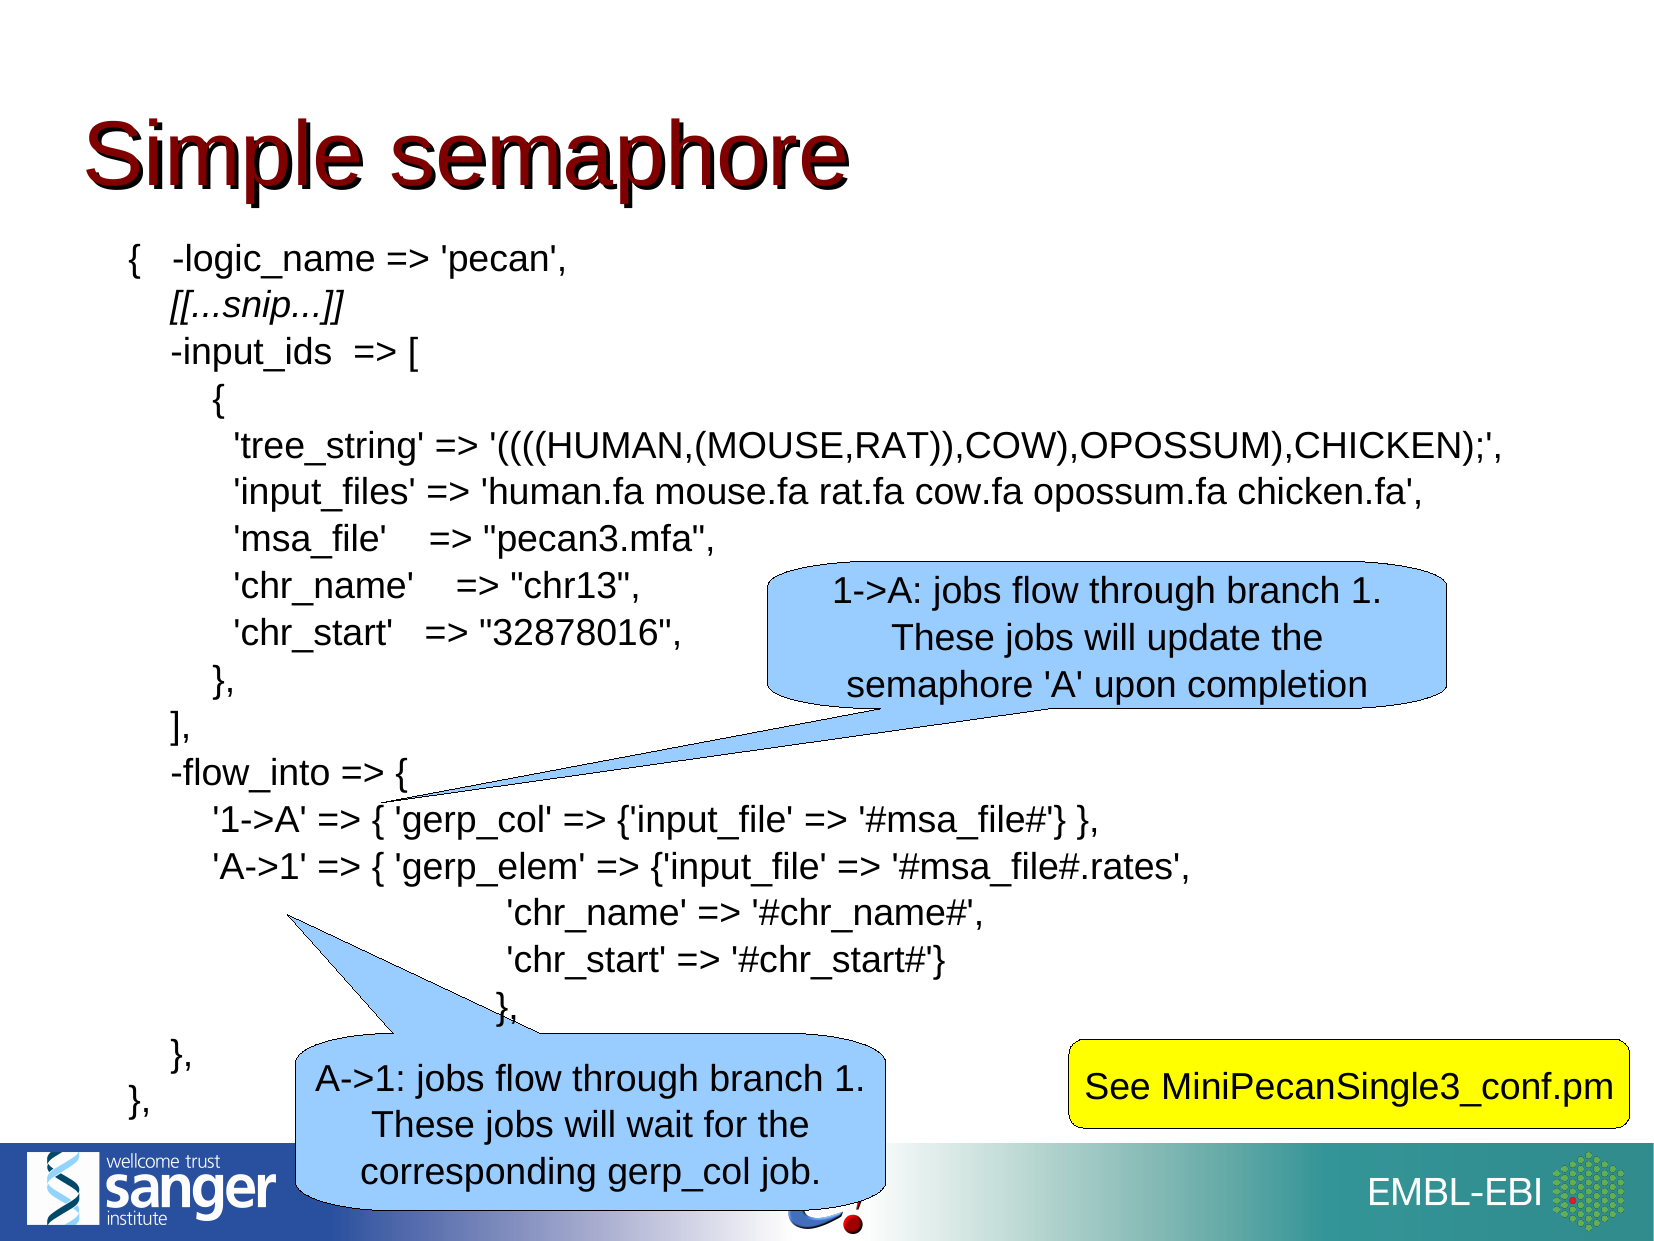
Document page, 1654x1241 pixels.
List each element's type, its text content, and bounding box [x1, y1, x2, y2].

text_box See MiniPecanSingle3_conf.pm [1068, 1039, 1630, 1129]
title Simple semaphore [82, 49, 1571, 257]
text_box 1->A: jobs flow through branch 1. These jobs will update the semaphore 'A' upon completion [381, 561, 1447, 803]
text_box { -logic_name => 'pecan', [[...snip...]] -input_ids => [ { 'tree_string' => '((((HUMAN,(MOUSE,RAT)),COW),OPOSSUM),CHICKEN);', 'input_files' => 'human.fa mouse.fa rat.fa cow.fa opossum.fa chicken.fa', 'msa_file' => "pecan3.mfa", 'chr_name' => "chr13", 'chr_start' => "32878016", }, ], -flow_into => { '1->A' => { 'gerp_col' => {'input_file' => '#msa_file#'} }, 'A->1' => { 'gerp_elem' => {'input_file' => '#msa_file#.rates', 'chr_name' => '#chr_name#', 'chr_start' => '#chr_start#'} }, }, }, [29, 224, 1565, 1128]
picture [0, 1143, 1654, 1241]
text_box A->1: jobs flow through branch 1. These jobs will wait for the corresponding gerp_col job. [295, 1128, 886, 1211]
